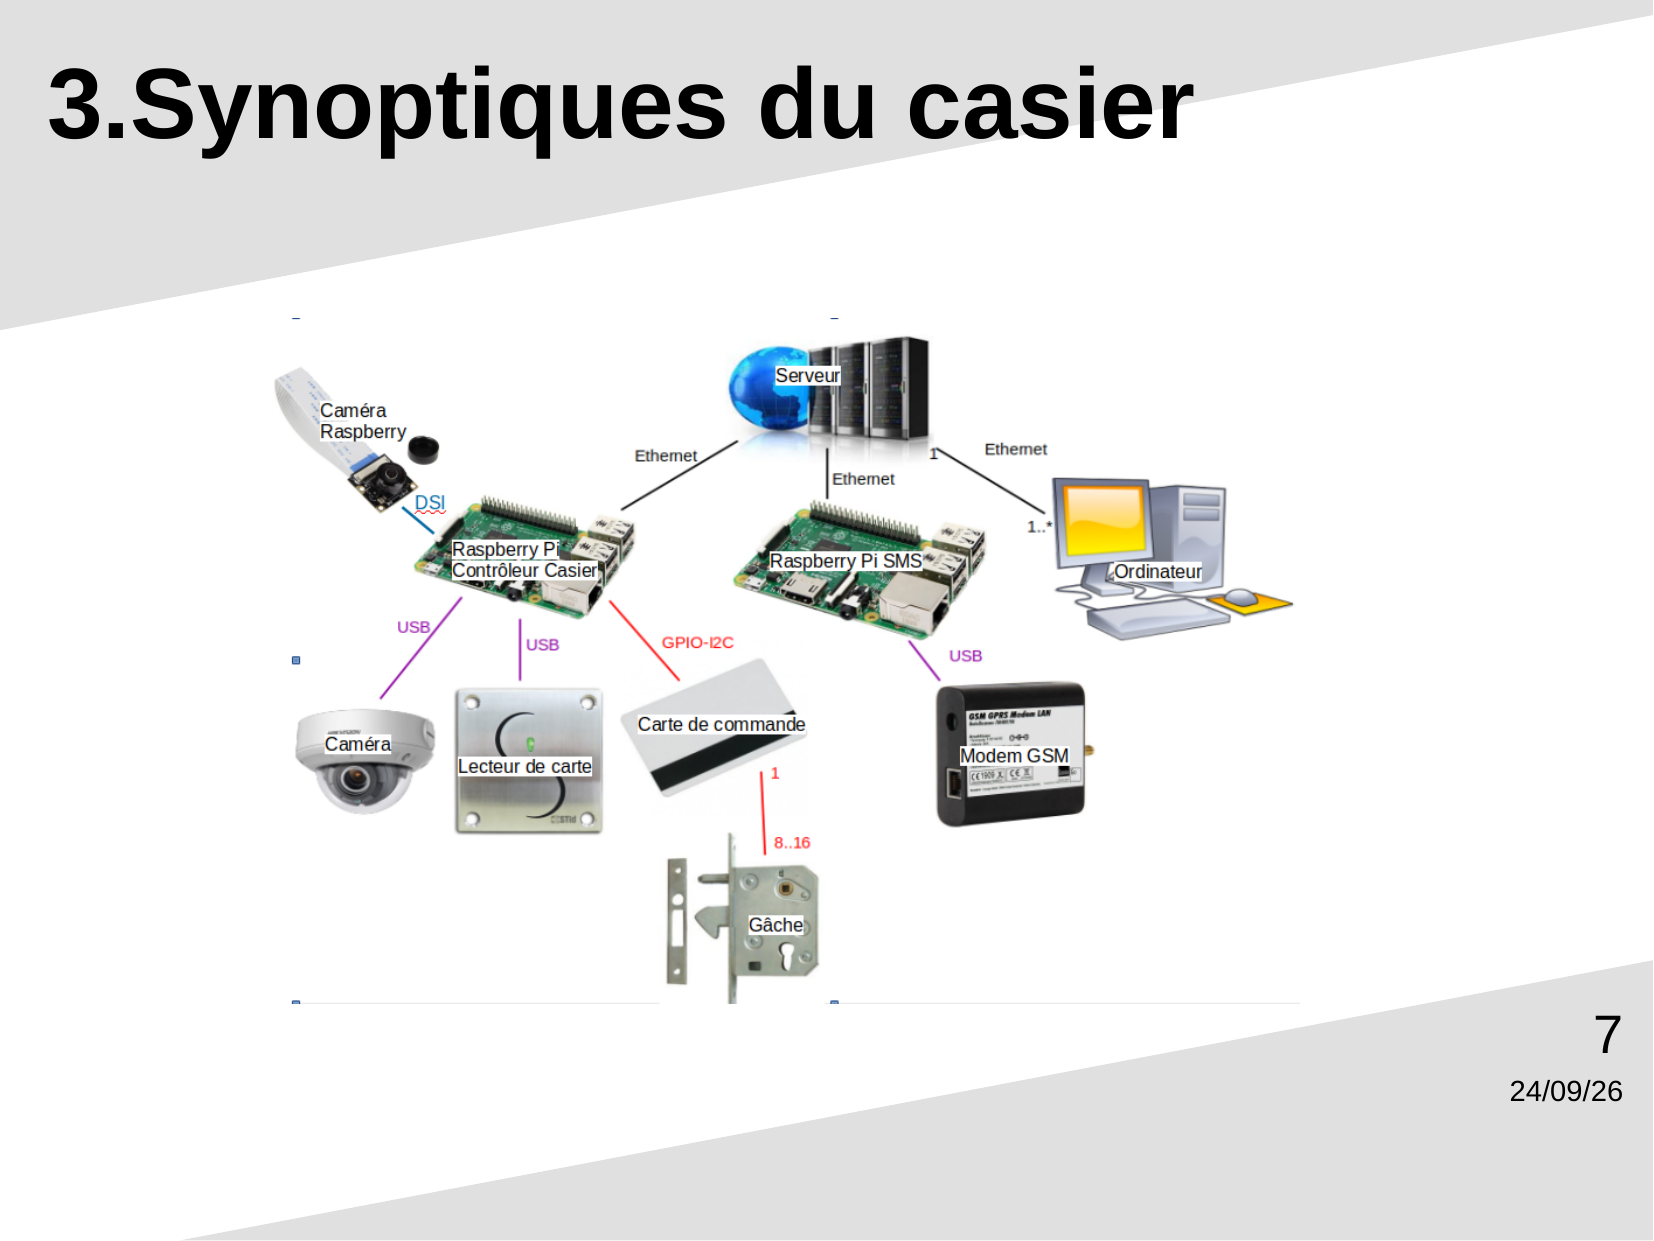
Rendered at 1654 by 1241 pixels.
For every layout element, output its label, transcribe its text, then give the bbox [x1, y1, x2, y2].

picture [271, 318, 1300, 1004]
title 3.Synoptiques du casier [47, 0, 1536, 209]
